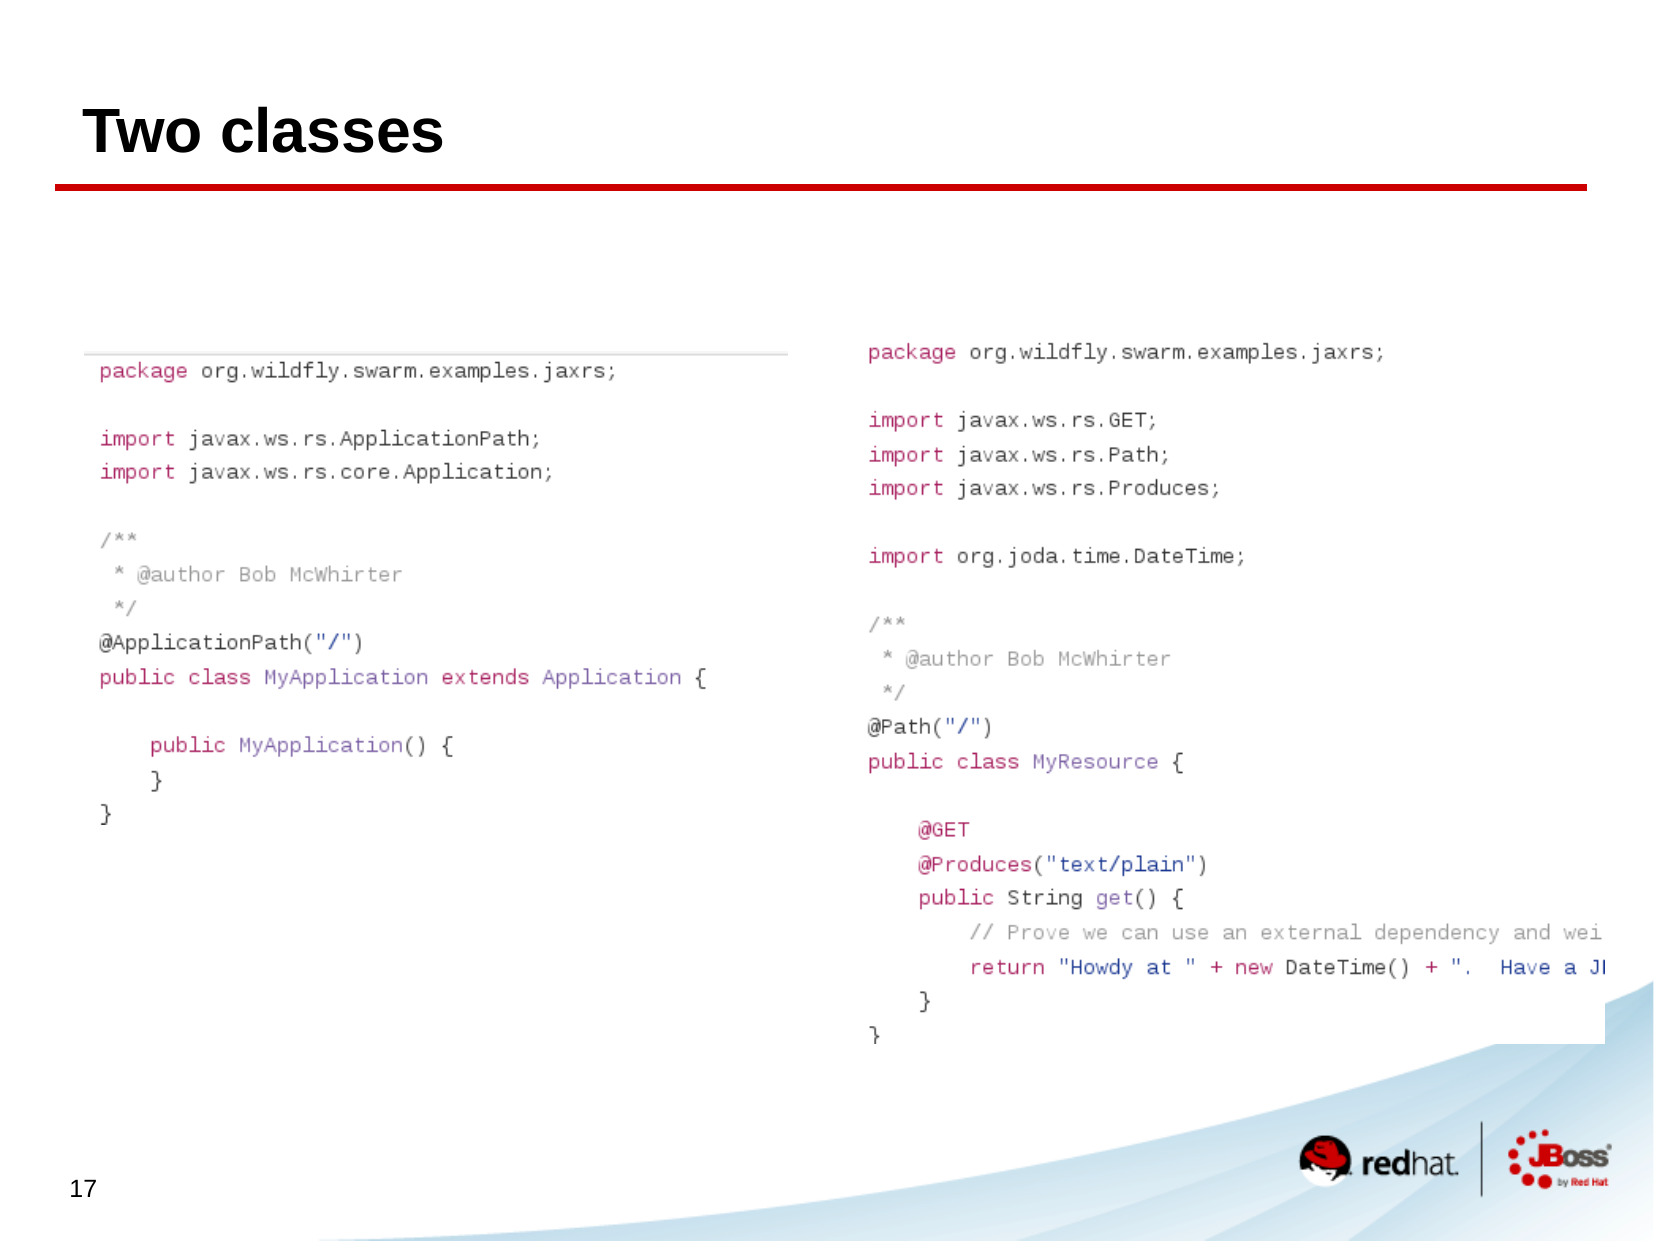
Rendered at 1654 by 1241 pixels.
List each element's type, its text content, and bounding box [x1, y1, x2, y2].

title Two classes [82, 37, 1571, 226]
picture [0, 0, 1654, 1241]
